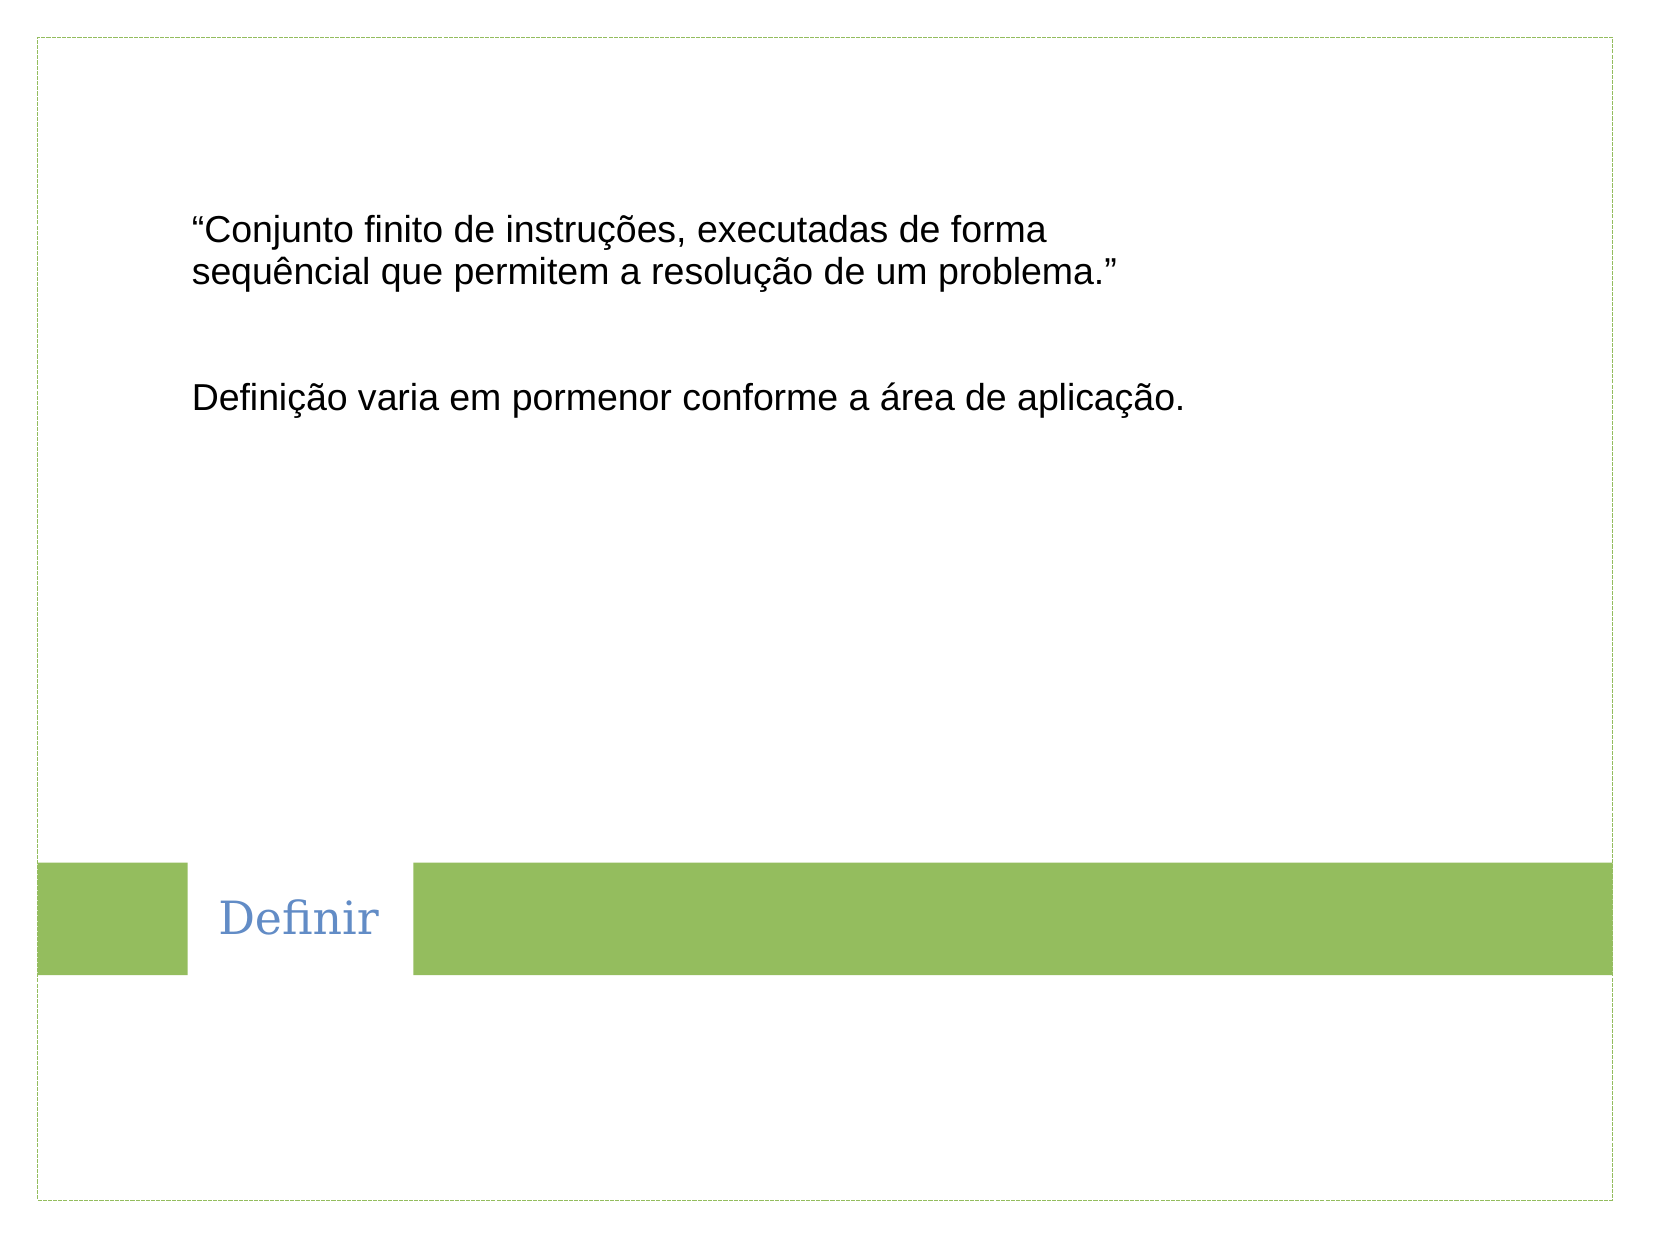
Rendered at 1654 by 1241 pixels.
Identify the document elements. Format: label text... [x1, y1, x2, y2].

text_box [37, 862, 188, 976]
text_box Definir [203, 884, 394, 953]
text_box “Conjunto finito de instruções, executadas de forma sequêncial que permitem a resolução de um problema.” Definição varia em pormenor conforme a área de aplicação. [177, 201, 1447, 426]
text_box [413, 862, 1613, 976]
